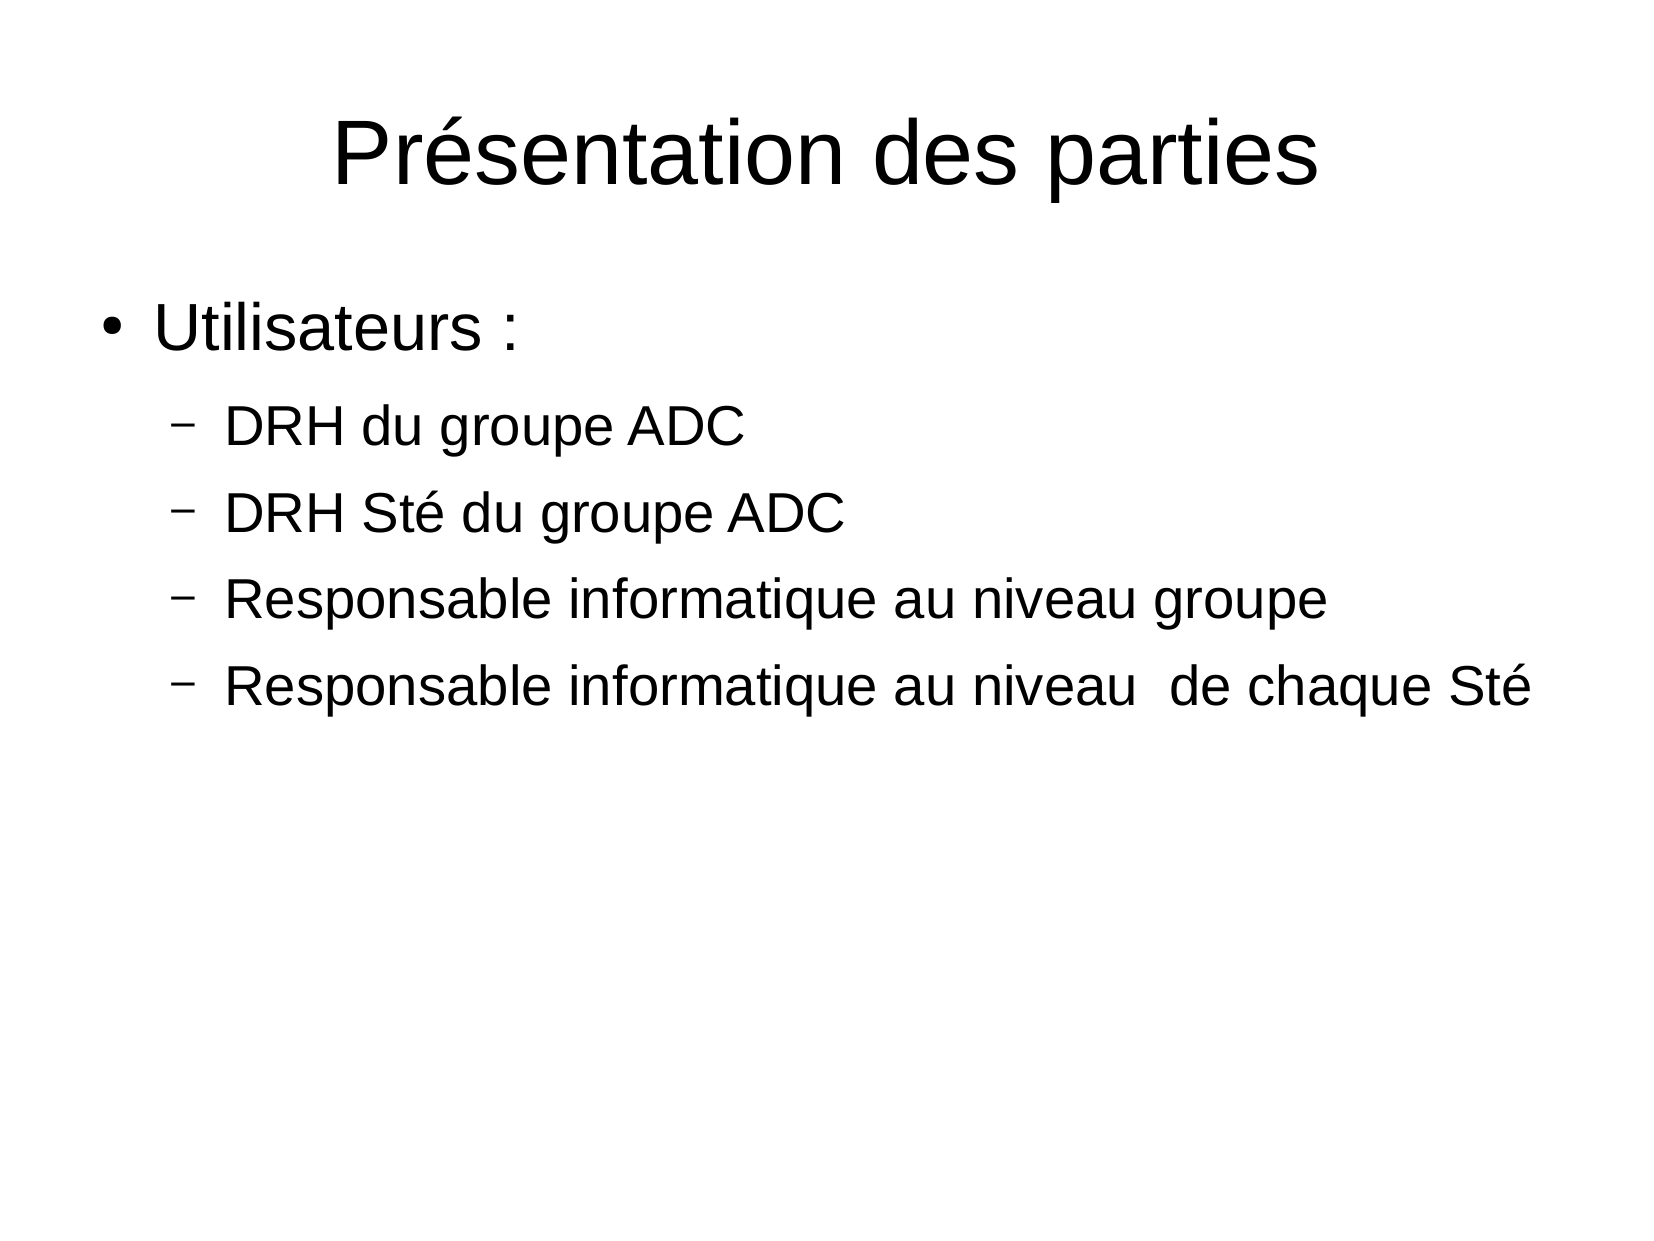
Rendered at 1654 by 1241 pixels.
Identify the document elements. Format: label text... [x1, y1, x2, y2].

list Utilisateurs : DRH du groupe ADC DRH Sté du groupe ADC Responsable informatique au niveau groupe Responsable informatique au niveau de chaque Sté [82, 290, 1571, 1010]
title Présentation des parties [82, 49, 1571, 257]
